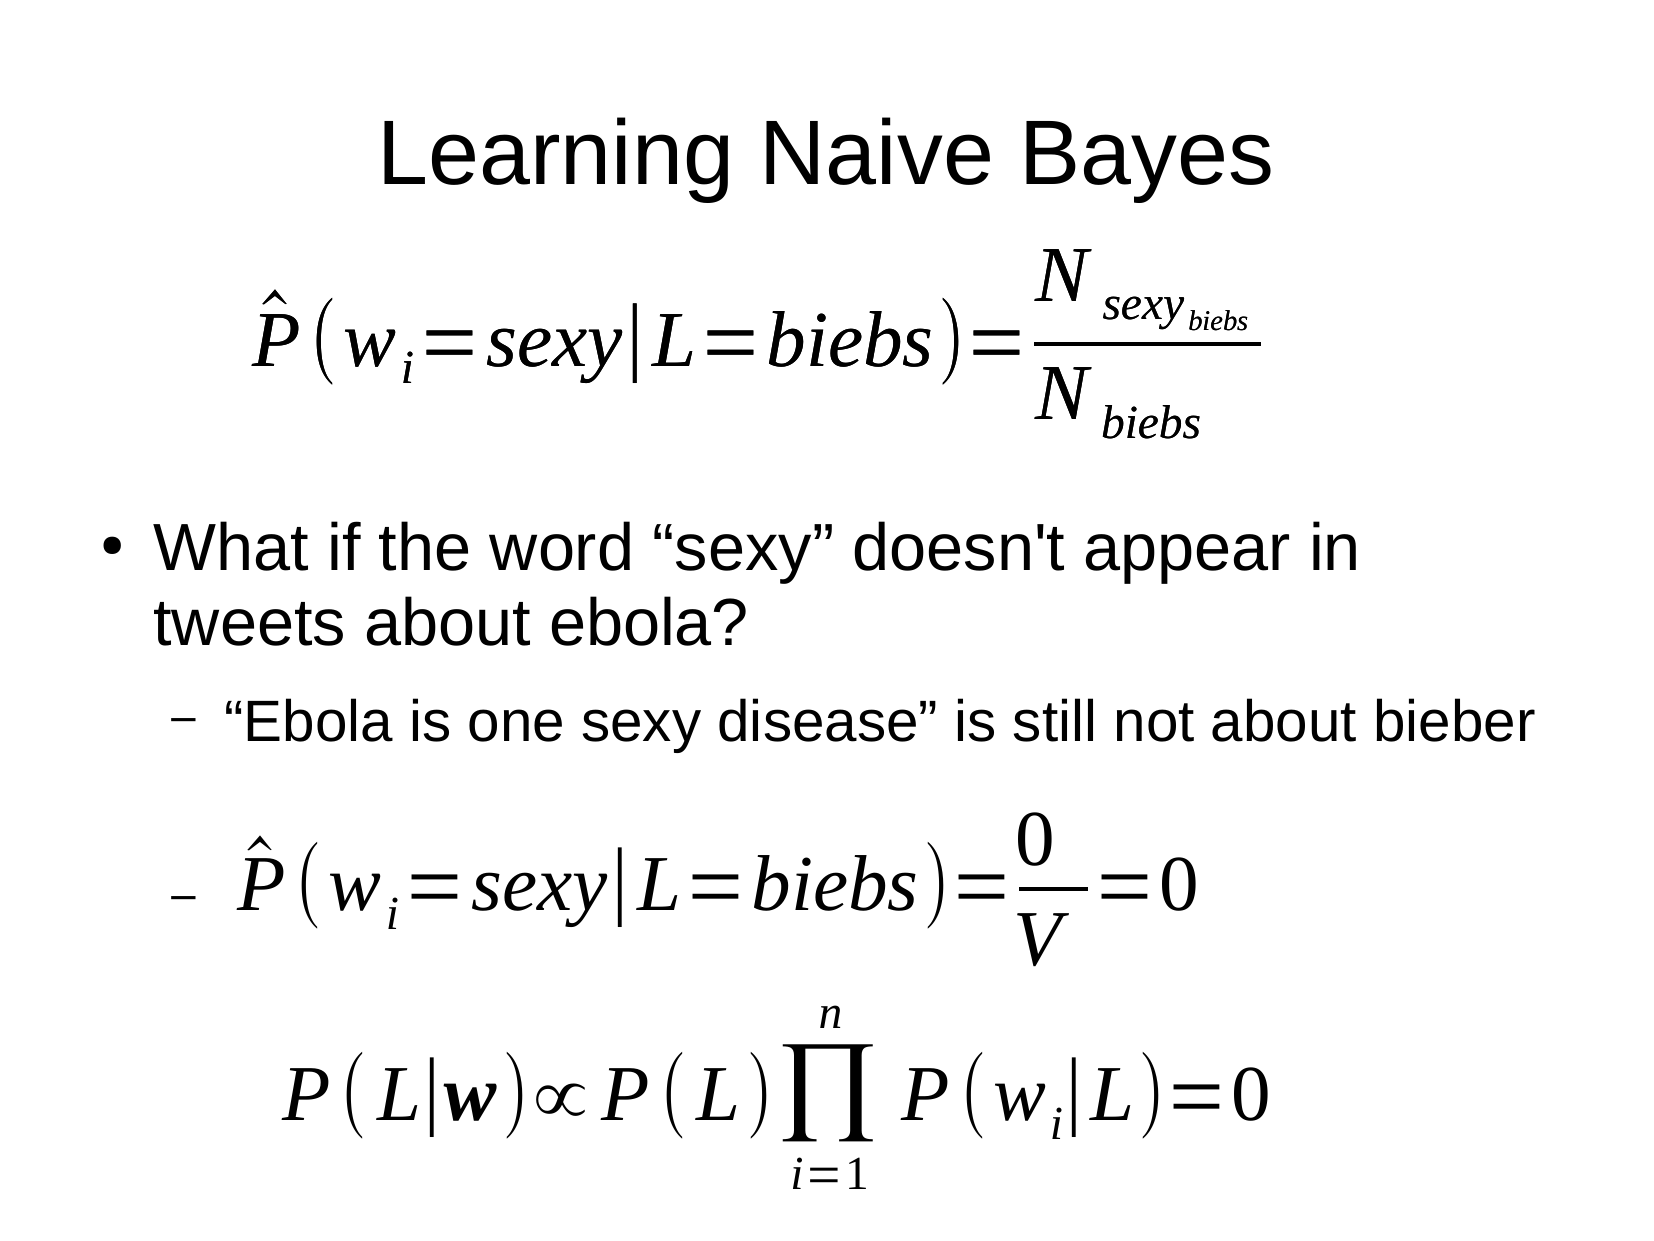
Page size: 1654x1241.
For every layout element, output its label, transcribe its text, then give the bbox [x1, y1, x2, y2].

chart [270, 986, 1279, 1201]
list What if the word “sexy” doesn't appear in tweets about ebola? “Ebola is one sexy disease” is still not about bieber [82, 510, 1538, 1156]
chart [225, 795, 1207, 983]
chart [240, 230, 1271, 541]
title Learning Naive Bayes [82, 49, 1571, 257]
